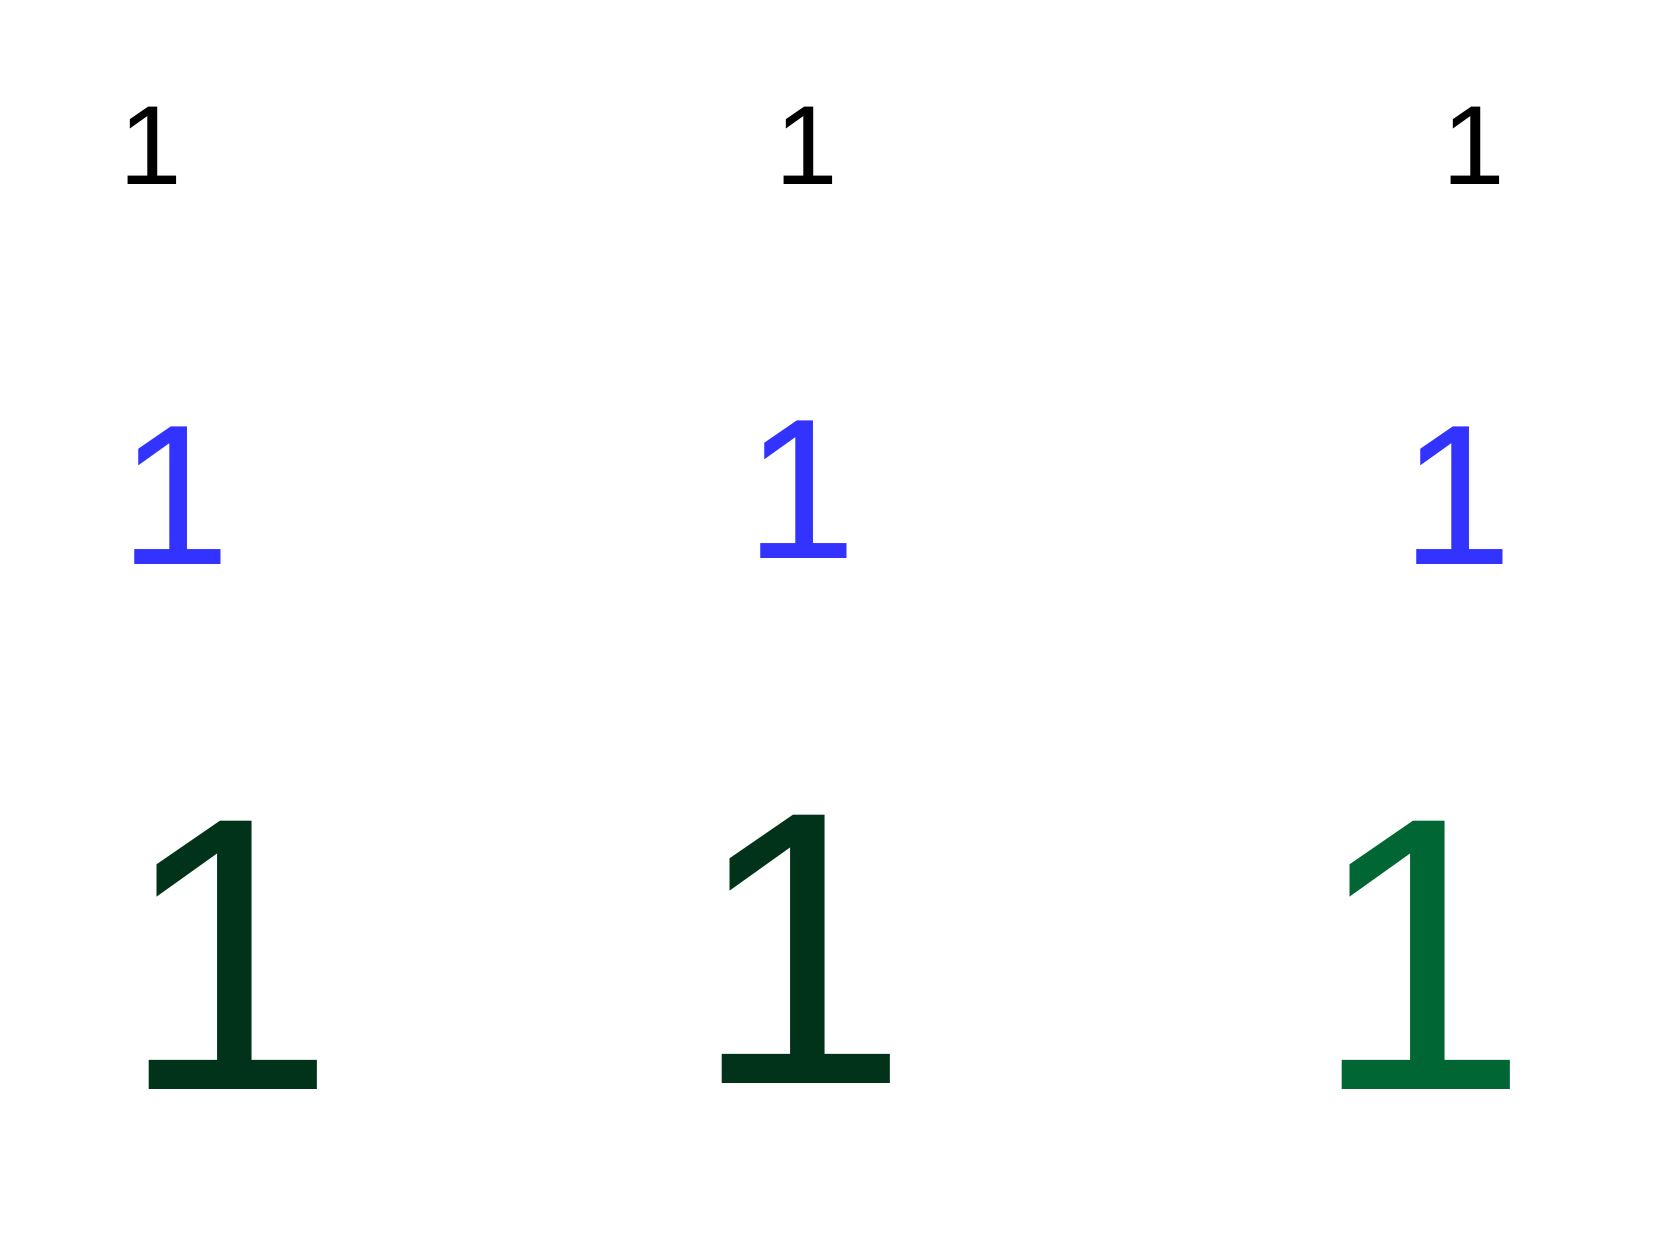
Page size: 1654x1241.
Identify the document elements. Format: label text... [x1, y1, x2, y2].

text_box 1 [1427, 75, 1533, 216]
text_box 1 [1386, 376, 1537, 615]
text_box 1 [105, 729, 361, 1180]
text_box 1 [1297, 729, 1553, 1180]
text_box 1 [105, 75, 211, 216]
text_box 1 [105, 376, 256, 615]
text_box 1 [730, 370, 881, 609]
text_box 1 [677, 723, 933, 1174]
text_box 1 [760, 75, 866, 216]
